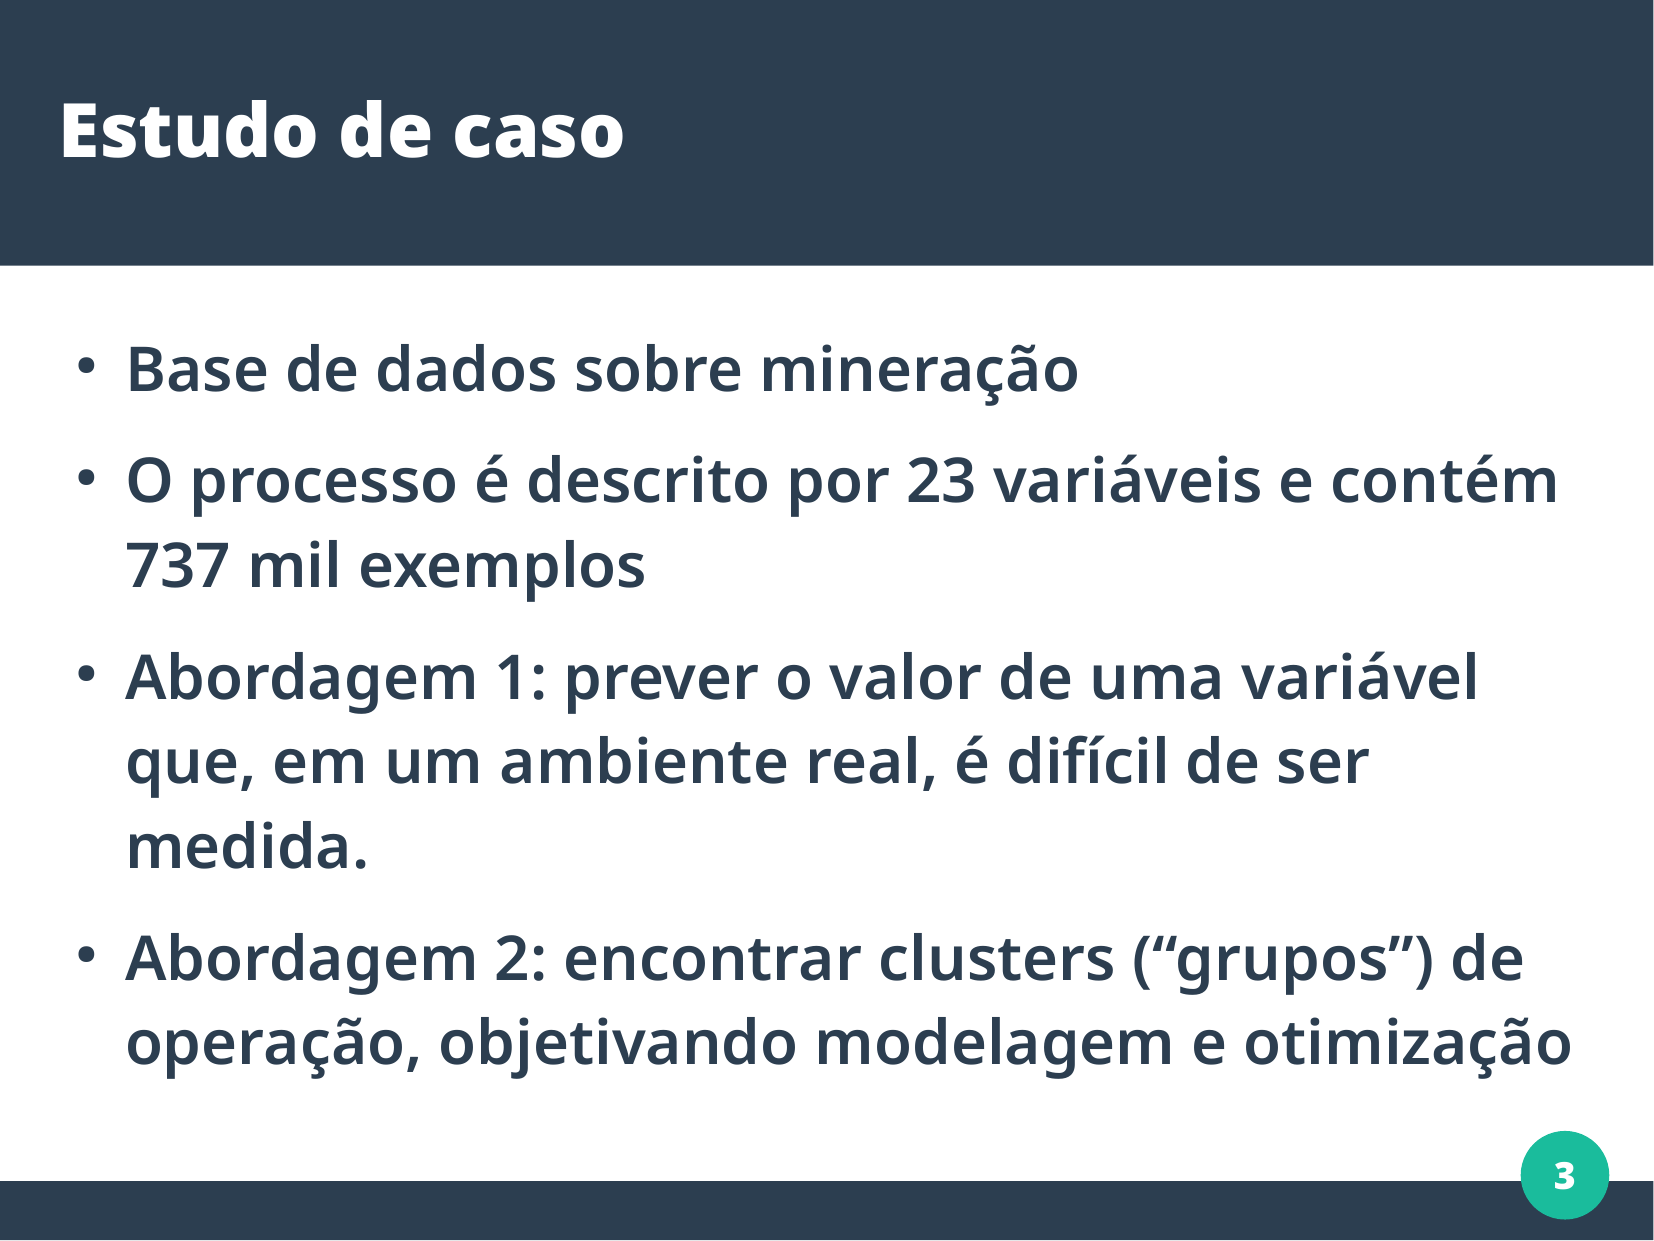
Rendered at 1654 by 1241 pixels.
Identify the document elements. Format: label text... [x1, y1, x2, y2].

title Estudo de caso [59, 49, 1595, 207]
list Base de dados sobre mineração O processo é descrito por 23 variáveis e contém 737 mil exemplos Abordagem 1: prever o valor de uma variável que, em um ambiente real, é difícil de ser medida. Abordagem 2: encontrar clusters (“grupos”) de operação, objetivando modelagem e otimização [59, 324, 1595, 1152]
